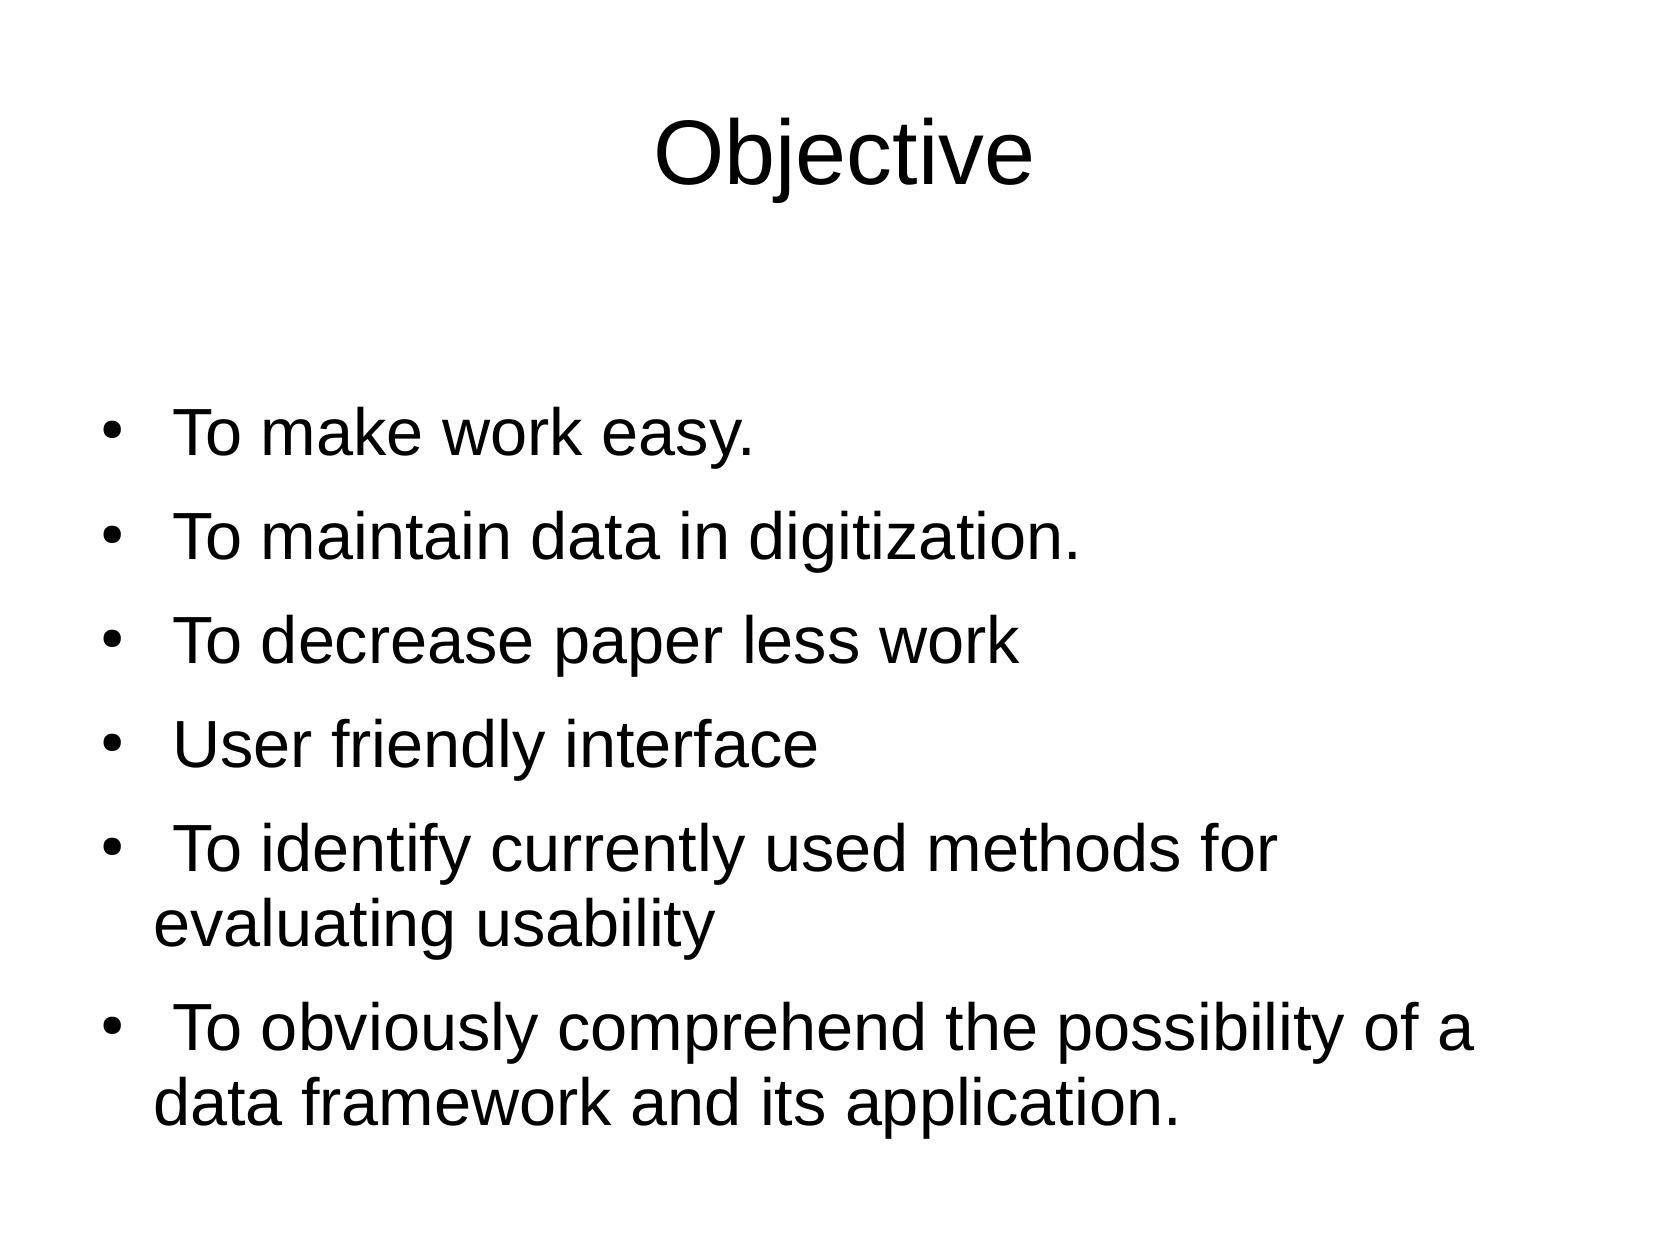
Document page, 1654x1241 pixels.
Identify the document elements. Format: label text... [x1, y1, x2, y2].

title Objective [82, 49, 1571, 257]
list To make work easy. To maintain data in digitization. To decrease paper less work User friendly interface To identify currently used methods for evaluating usability To obviously comprehend the possibility of a data framework and its application. [82, 290, 1571, 1136]
